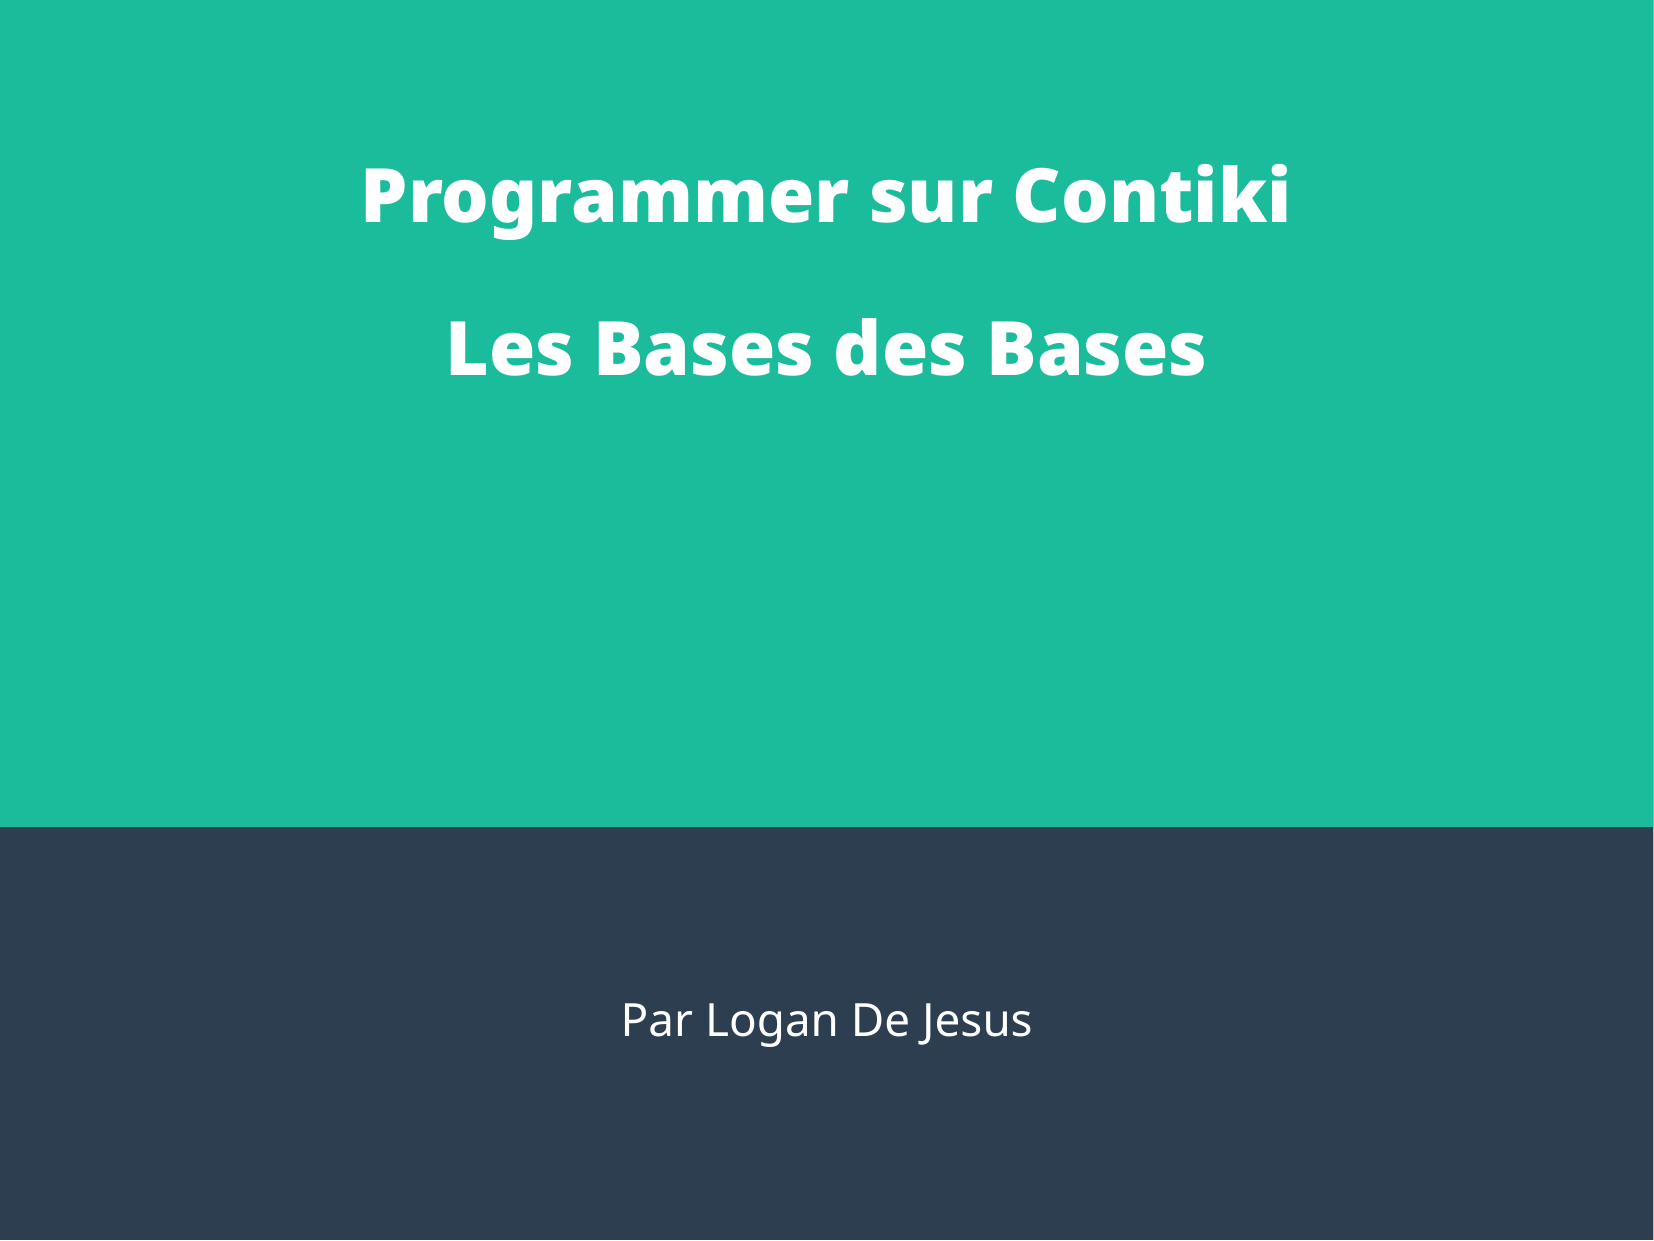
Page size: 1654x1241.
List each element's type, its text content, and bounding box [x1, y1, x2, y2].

subtitle Par Logan De Jesus [59, 856, 1595, 1182]
title Programmer sur Contiki Les Bases des Bases [59, 102, 1595, 386]
